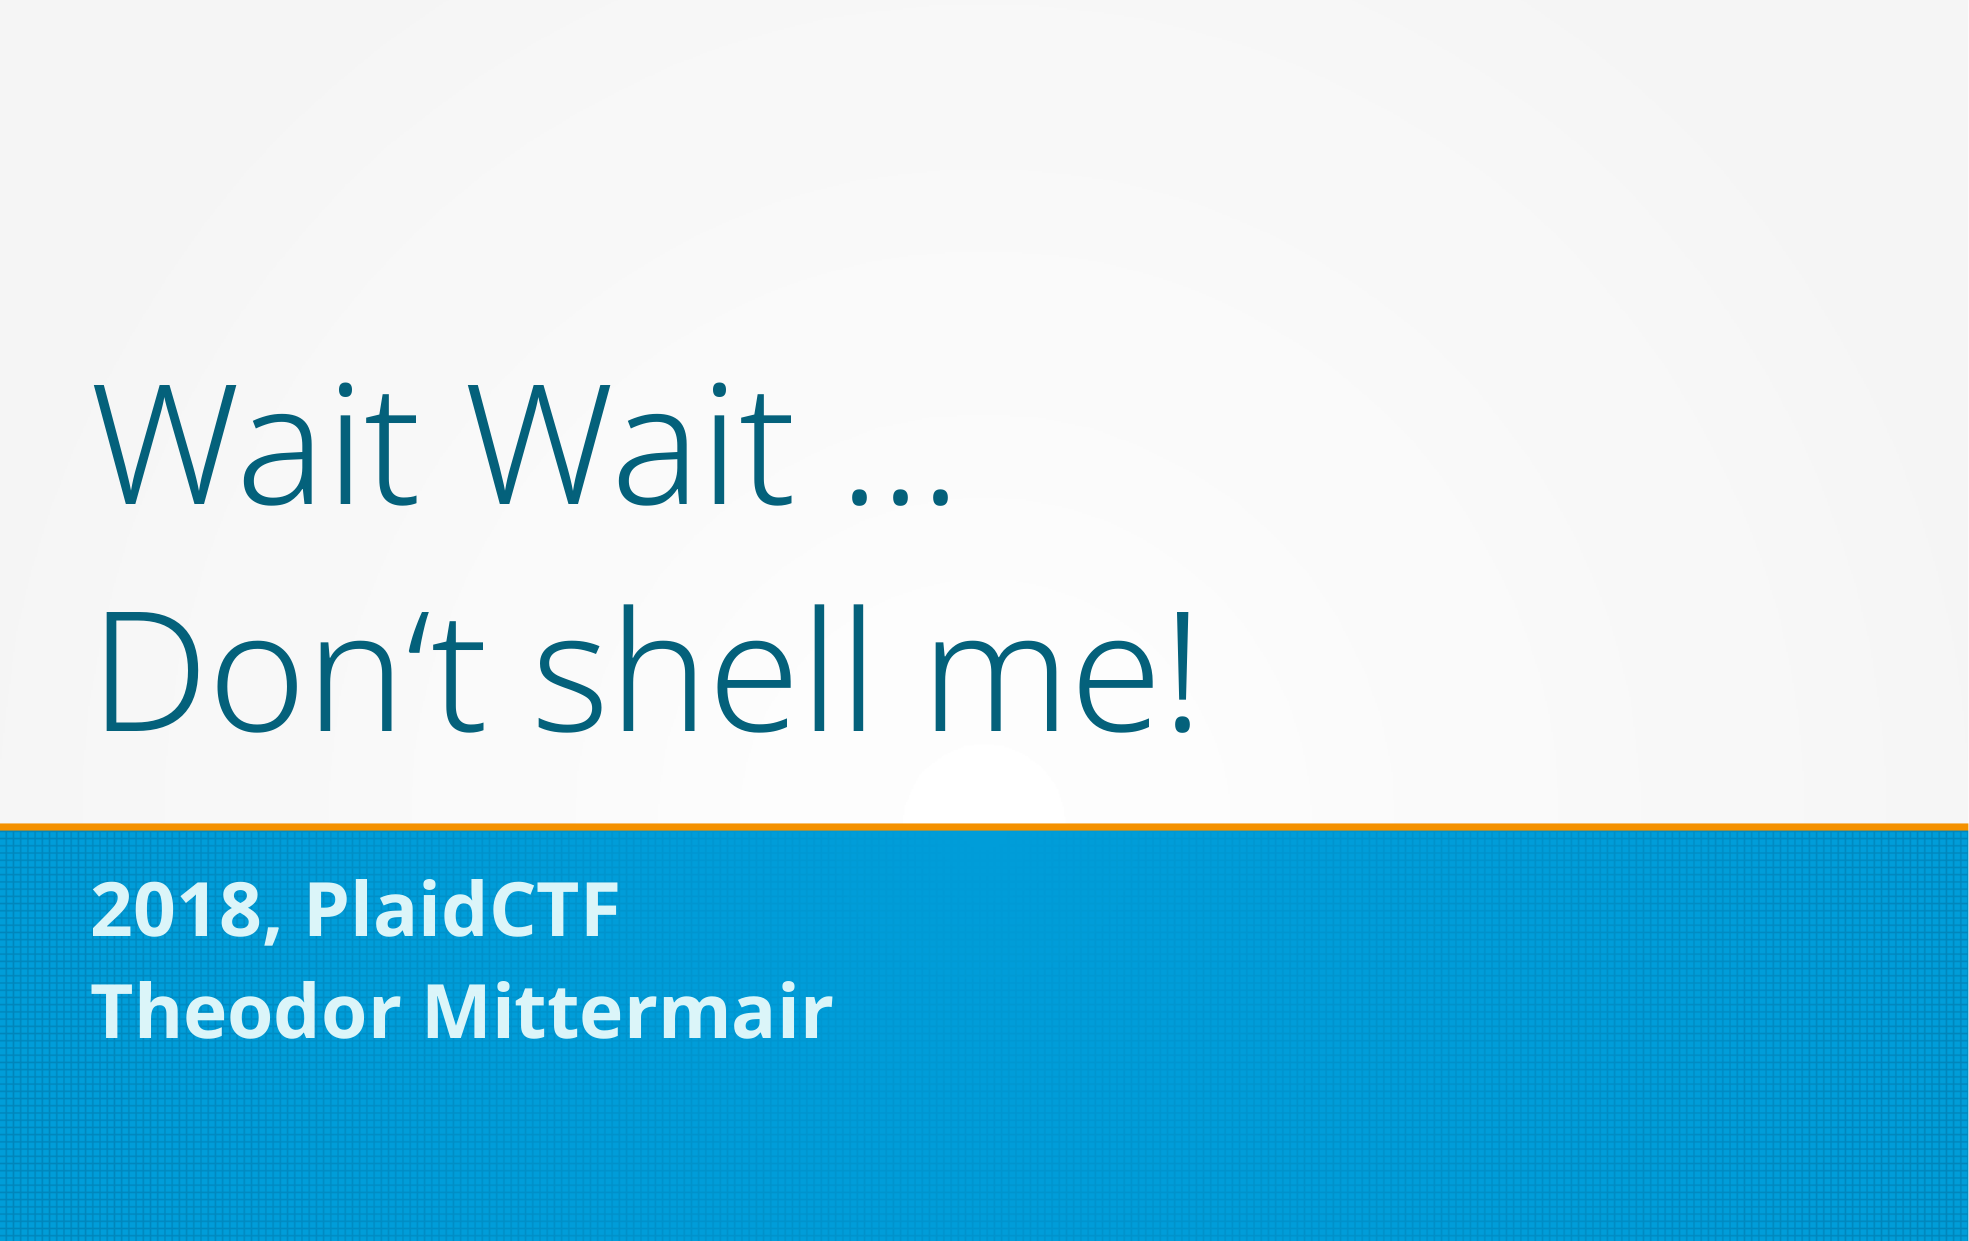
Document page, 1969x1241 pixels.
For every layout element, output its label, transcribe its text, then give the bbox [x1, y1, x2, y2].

picture [0, 0, 1969, 830]
title Wait Wait ... Don‘t shell me! [90, 49, 1862, 781]
subtitle 2018, PlaidCTF Theodor Mittermair [90, 855, 1861, 1111]
